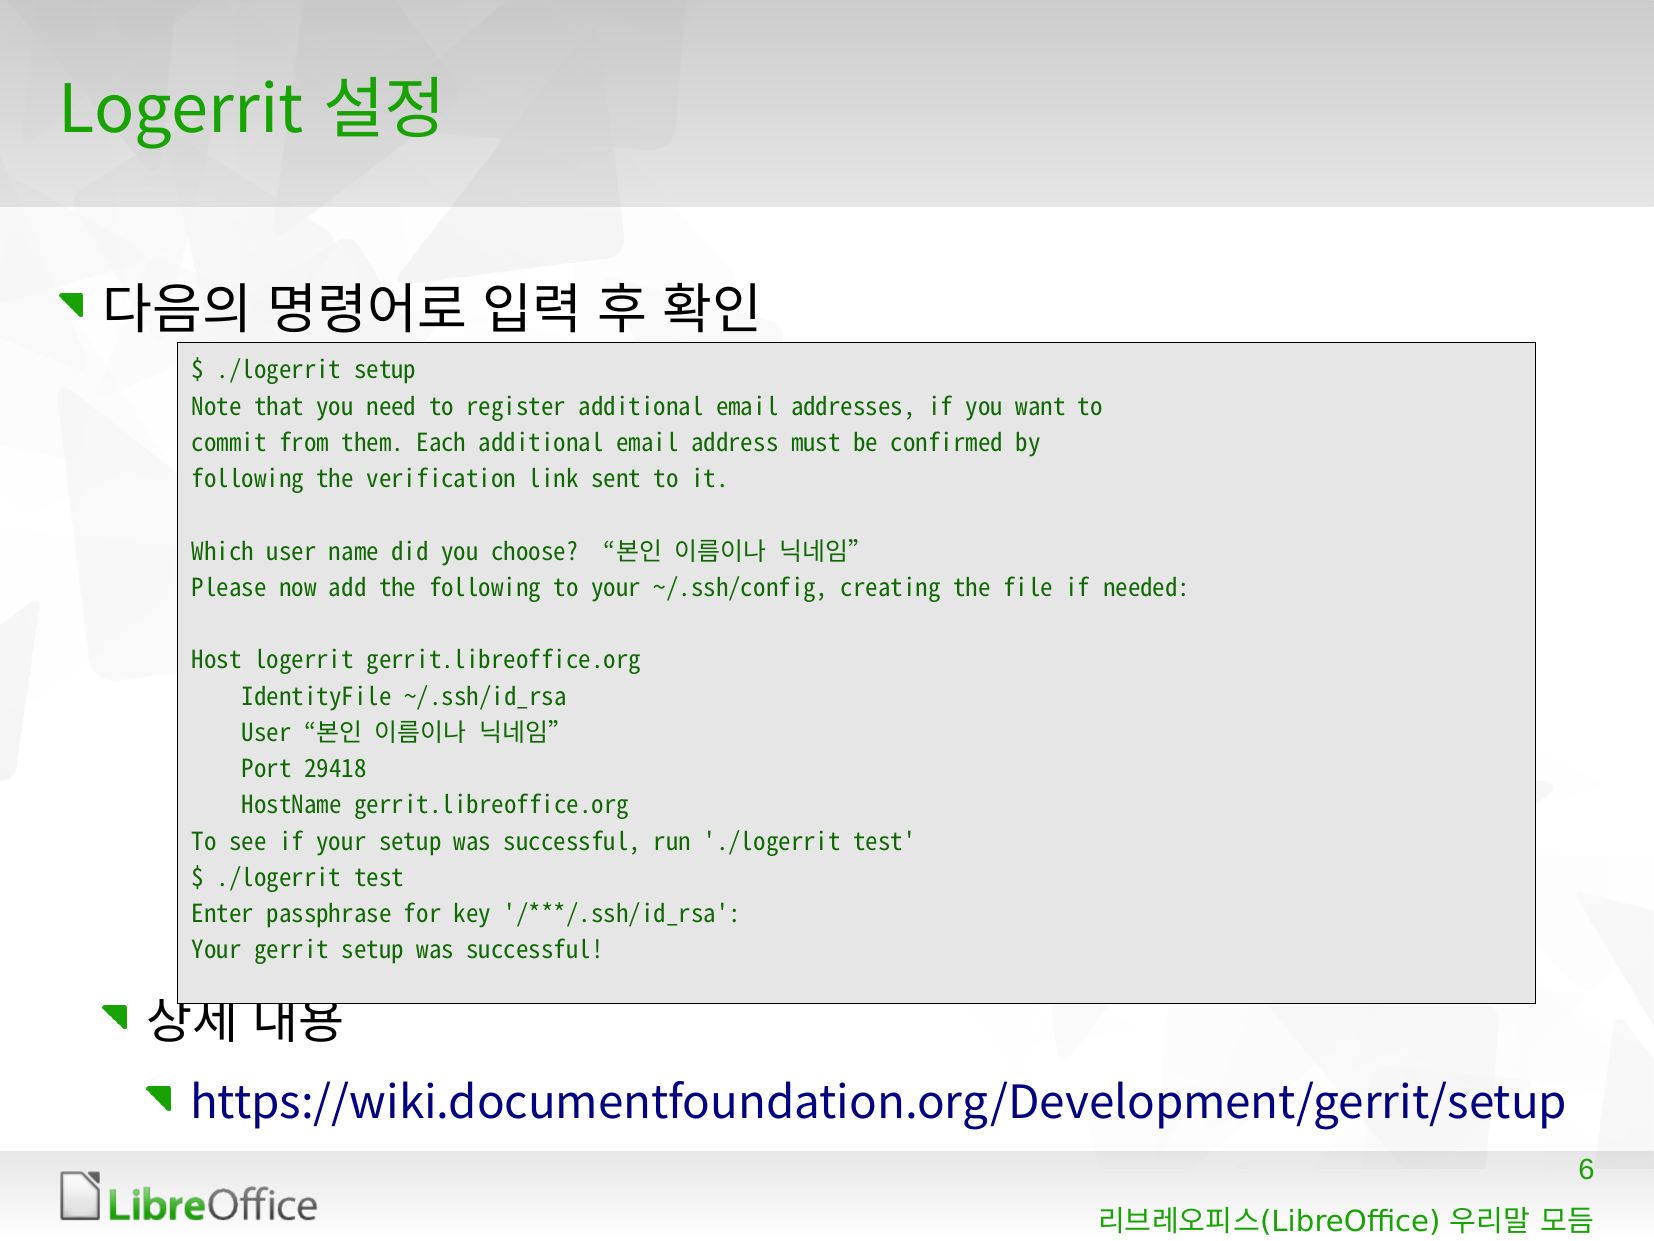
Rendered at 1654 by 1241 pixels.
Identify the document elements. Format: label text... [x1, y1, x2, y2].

picture [0, 0, 783, 931]
title Logerrit설정 [59, 29, 1595, 178]
picture [915, 548, 1654, 1169]
list 다음의 명령어로 입력 후 확인 상세 내용 https://wiki.documentfoundation.org/Development/gerrit/setup [59, 265, 1595, 1149]
picture [41, 1152, 337, 1240]
text_box $ ./logerrit setup Note that you need to register additional email addresses, if you want to commit from them. Each additional email address must be confirmed by following the verification link sent to it. Which user name did you choose? “본인 이름이나 닉네임” Please now add the following to your ~/.ssh/config, creating the file if needed: Host logerrit gerrit.libreoffice.org IdentityFile ~/.ssh/id_rsa User “본인 이름이나 닉네임” Port 29418 HostName gerrit.libreoffice.org To see if your setup was successful, run './logerrit test' $ ./logerrit test Enter passphrase for key '/***/.ssh/id_rsa': Your gerrit setup was successful! [177, 342, 1536, 1004]
